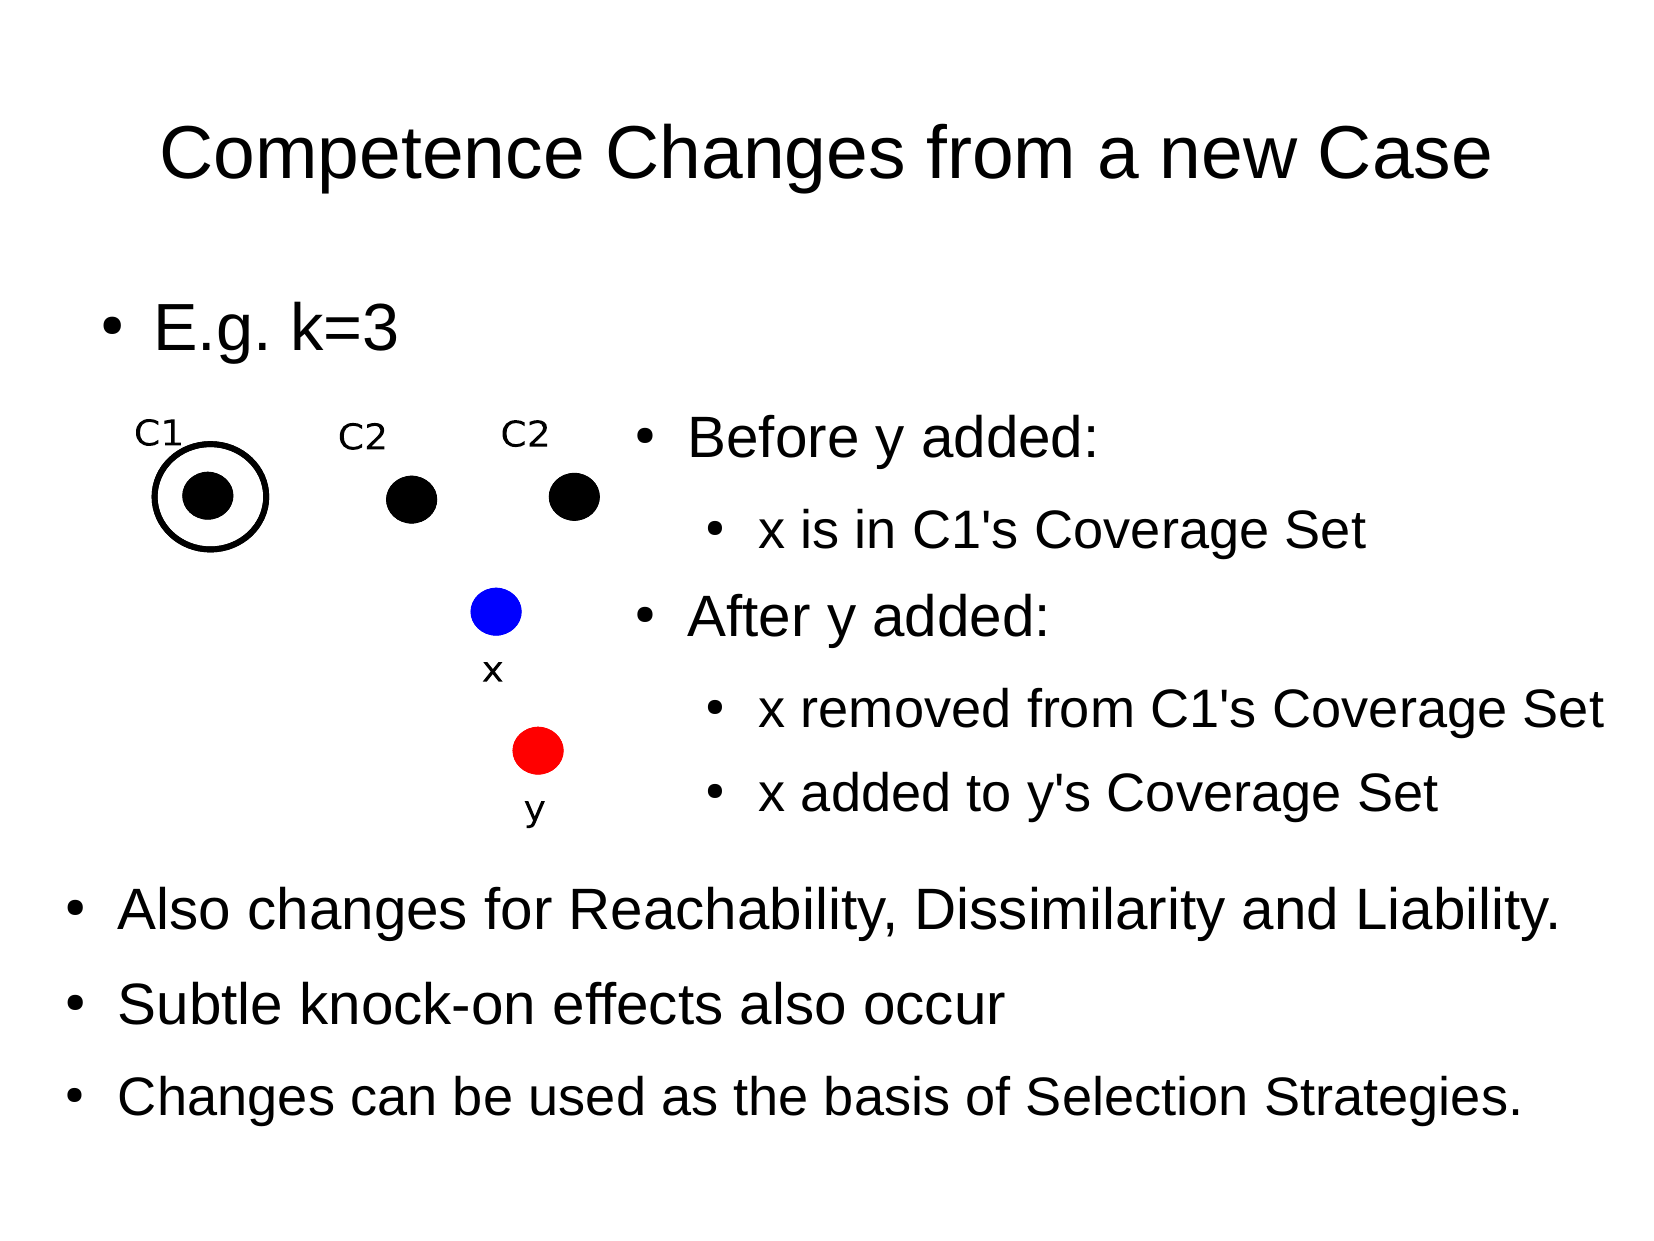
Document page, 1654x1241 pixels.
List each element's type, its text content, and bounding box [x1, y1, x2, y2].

picture [133, 412, 605, 829]
title Competence Changes from a new Case [82, 49, 1571, 257]
list Before y added: x is in C1's Coverage Set After y added: x removed from C1's Coverage Set x added to y's Coverage Set [616, 405, 1654, 872]
list Also changes for Reachability, Dissimilarity and Liability. Subtle knock-on effects also occur Changes can be used as the basis of Selection Strategies. [47, 877, 1589, 1172]
list E.g. k=3 [82, 290, 839, 397]
